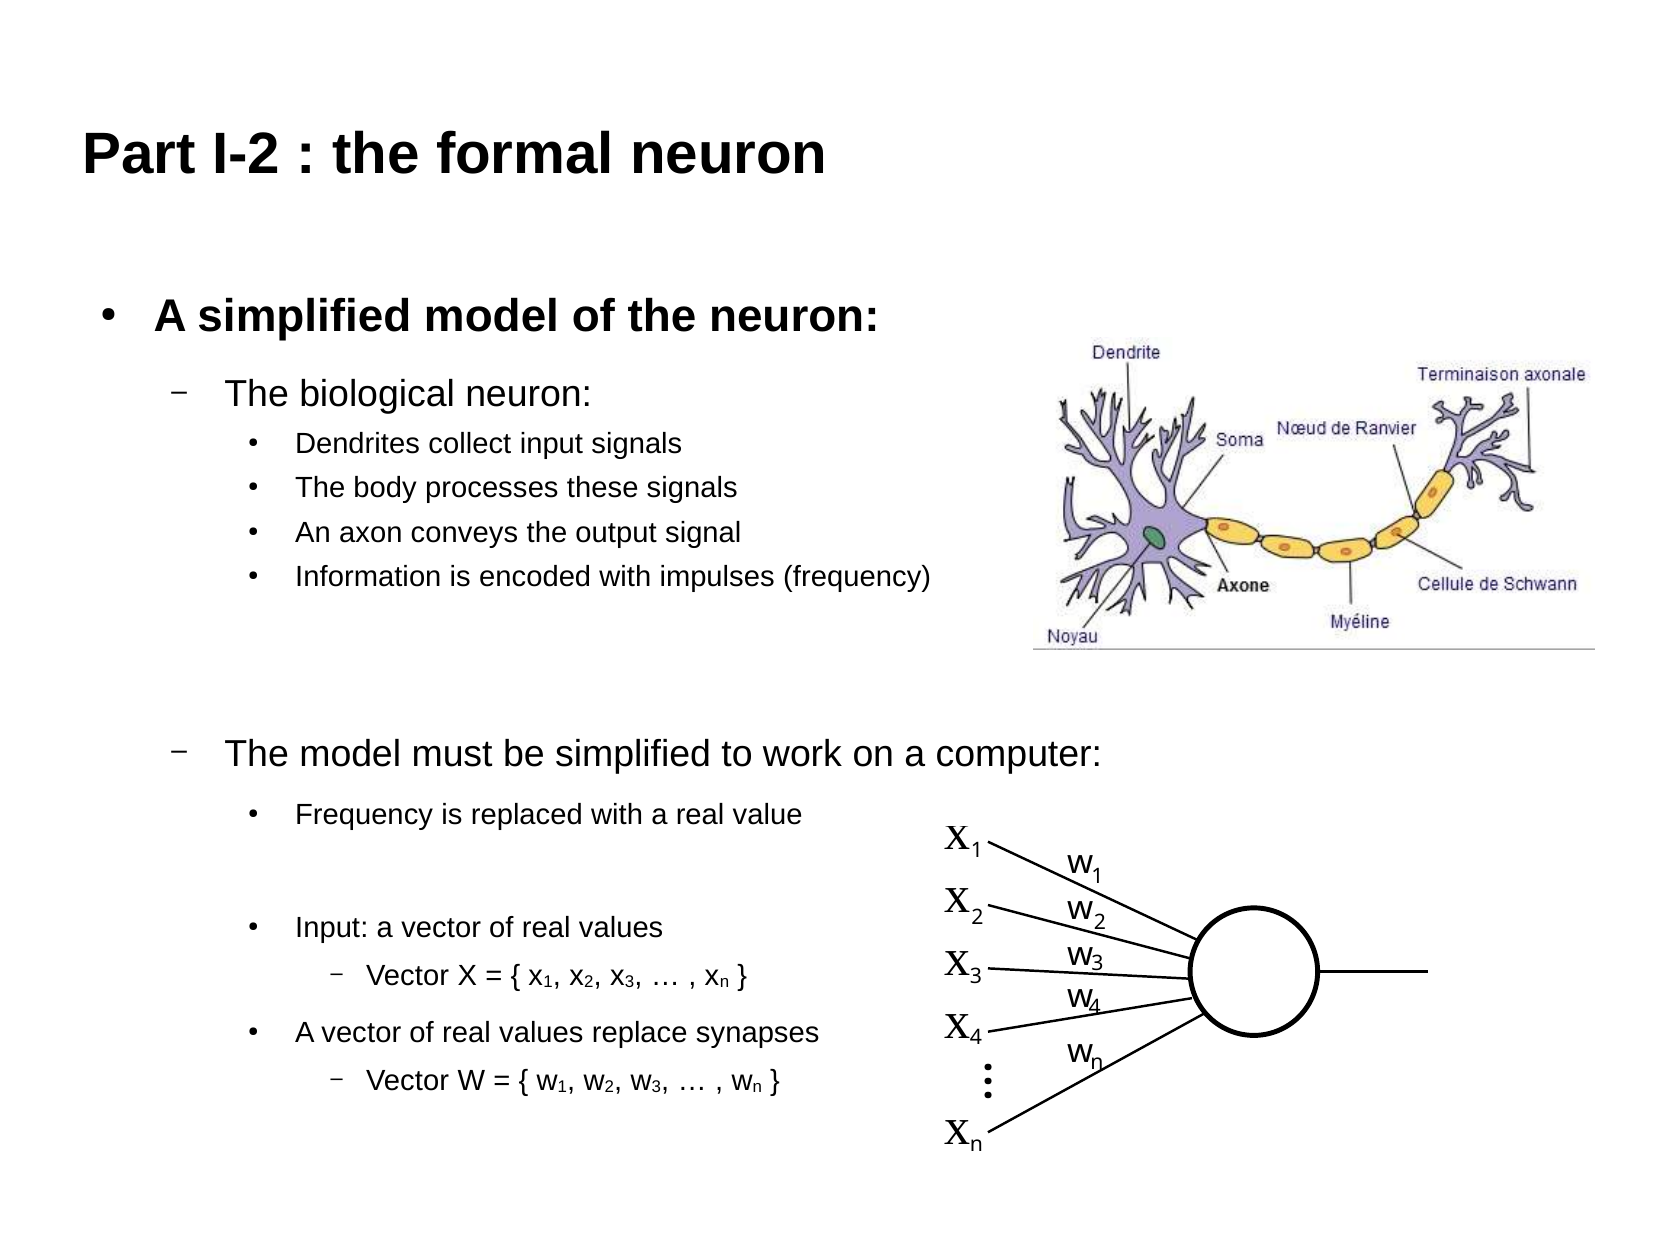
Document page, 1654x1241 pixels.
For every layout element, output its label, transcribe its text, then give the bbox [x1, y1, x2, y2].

title Part I-2 : the formal neuron [82, 49, 1571, 257]
picture [1033, 337, 1595, 650]
list A simplified model of the neuron: The biological neuron: Dendrites collect input signals The body processes these signals An axon conveys the output signal Information is encoded with impulses (frequency) The model must be simplified to work on a computer: Frequency is replaced with a real value Input: a vector of real values Vector X = { x1, x2, x3, … , xn } A vector of real values replace synapses Vector W = { w1, w2, w3, … , wn } [82, 290, 1571, 1182]
picture [944, 826, 1429, 1152]
